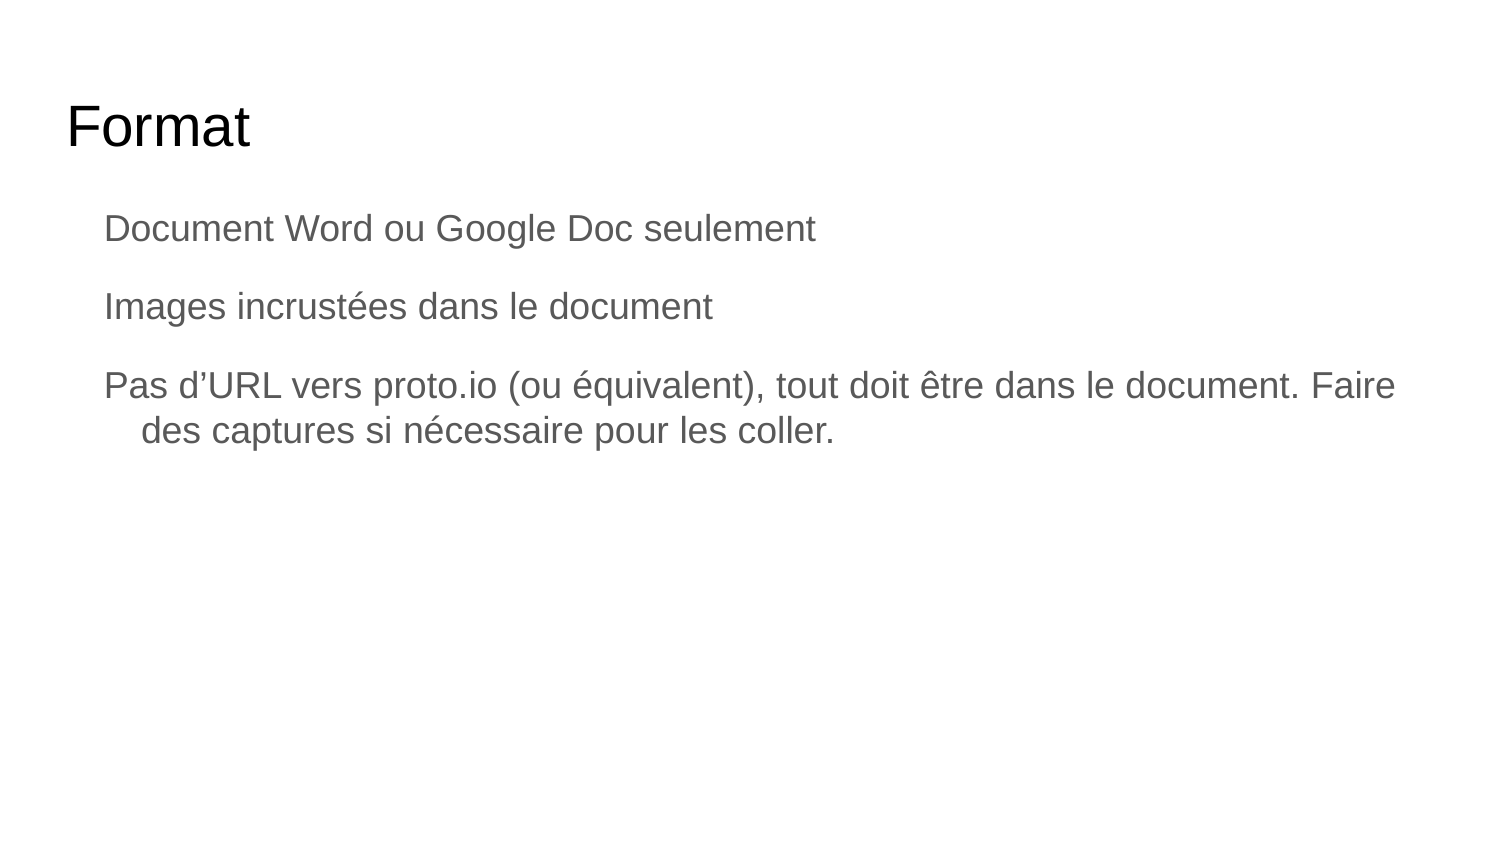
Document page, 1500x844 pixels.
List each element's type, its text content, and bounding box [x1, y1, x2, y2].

title Format [51, 72, 1449, 167]
list Document Word ou Google Doc seulement Images incrustées dans le document Pas d’URL vers proto.io (ou équivalent), tout doit être dans le document. Faire des captures si nécessaire pour les coller. [51, 189, 1449, 750]
